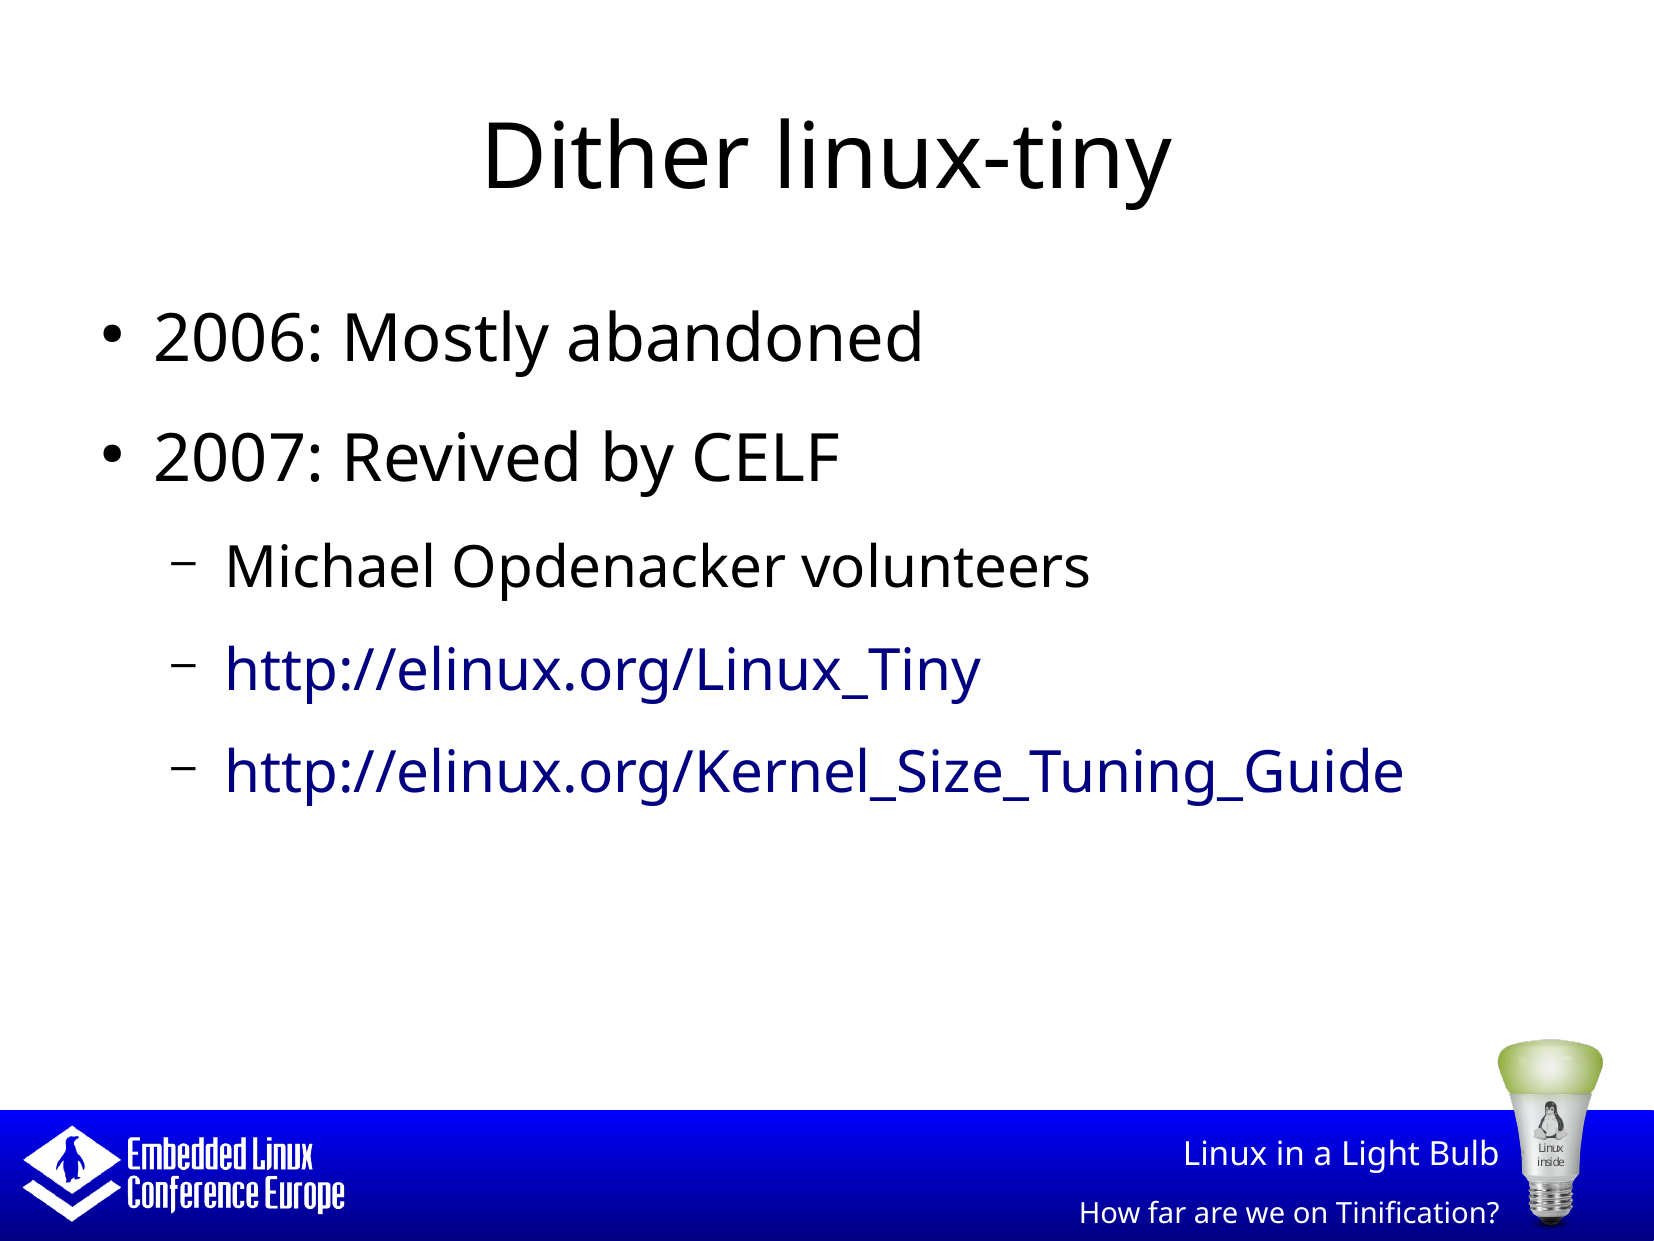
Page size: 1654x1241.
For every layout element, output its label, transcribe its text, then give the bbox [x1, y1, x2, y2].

list 2006: Mostly abandoned 2007: Revived by CELF Michael Opdenacker volunteers http://elinux.org/Linux_Tiny http://elinux.org/Kernel_Size_Tuning_Guide [82, 290, 1571, 1010]
picture [18, 1120, 349, 1226]
title Dither linux-tiny [82, 49, 1571, 257]
